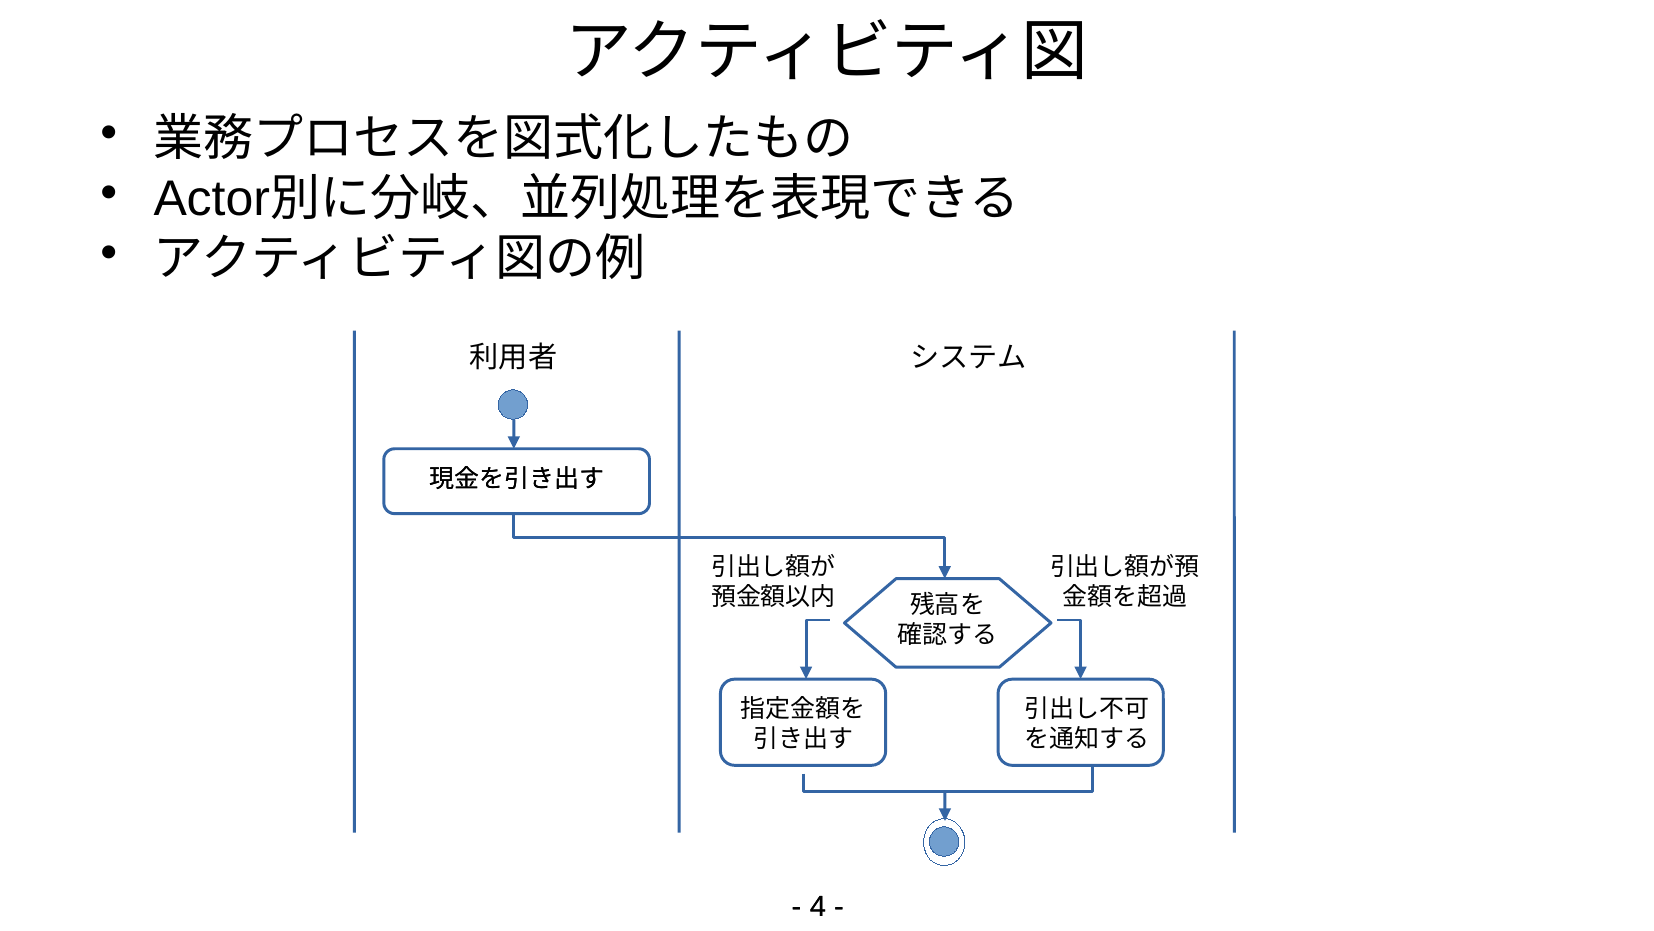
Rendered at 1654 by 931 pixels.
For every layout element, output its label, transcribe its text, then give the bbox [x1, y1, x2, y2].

list 業務プロセスを図式化したもの Actor別に分岐、並列処理を表現できる アクティビティ図の例 [82, 105, 1571, 384]
text_box [498, 389, 528, 420]
text_box 引出し額が預金額以内 [690, 543, 857, 624]
text_box 引出し不可を通知する [1157, 685, 1176, 766]
text_box 現金を引き出す [383, 454, 650, 514]
text_box 引出し不可を通知する [1000, 685, 1161, 763]
text_box - <番号> - [739, 880, 896, 931]
text_box 指定金額を引き出す [720, 685, 886, 766]
title アクティビティ図 [82, 4, 1571, 92]
text_box [929, 826, 959, 857]
text_box 引出し額が預金額を超過 [1033, 543, 1217, 624]
text_box 利用者 [366, 330, 662, 390]
text_box 残高を 確認する [879, 581, 1016, 662]
text_box システム [820, 330, 1117, 390]
